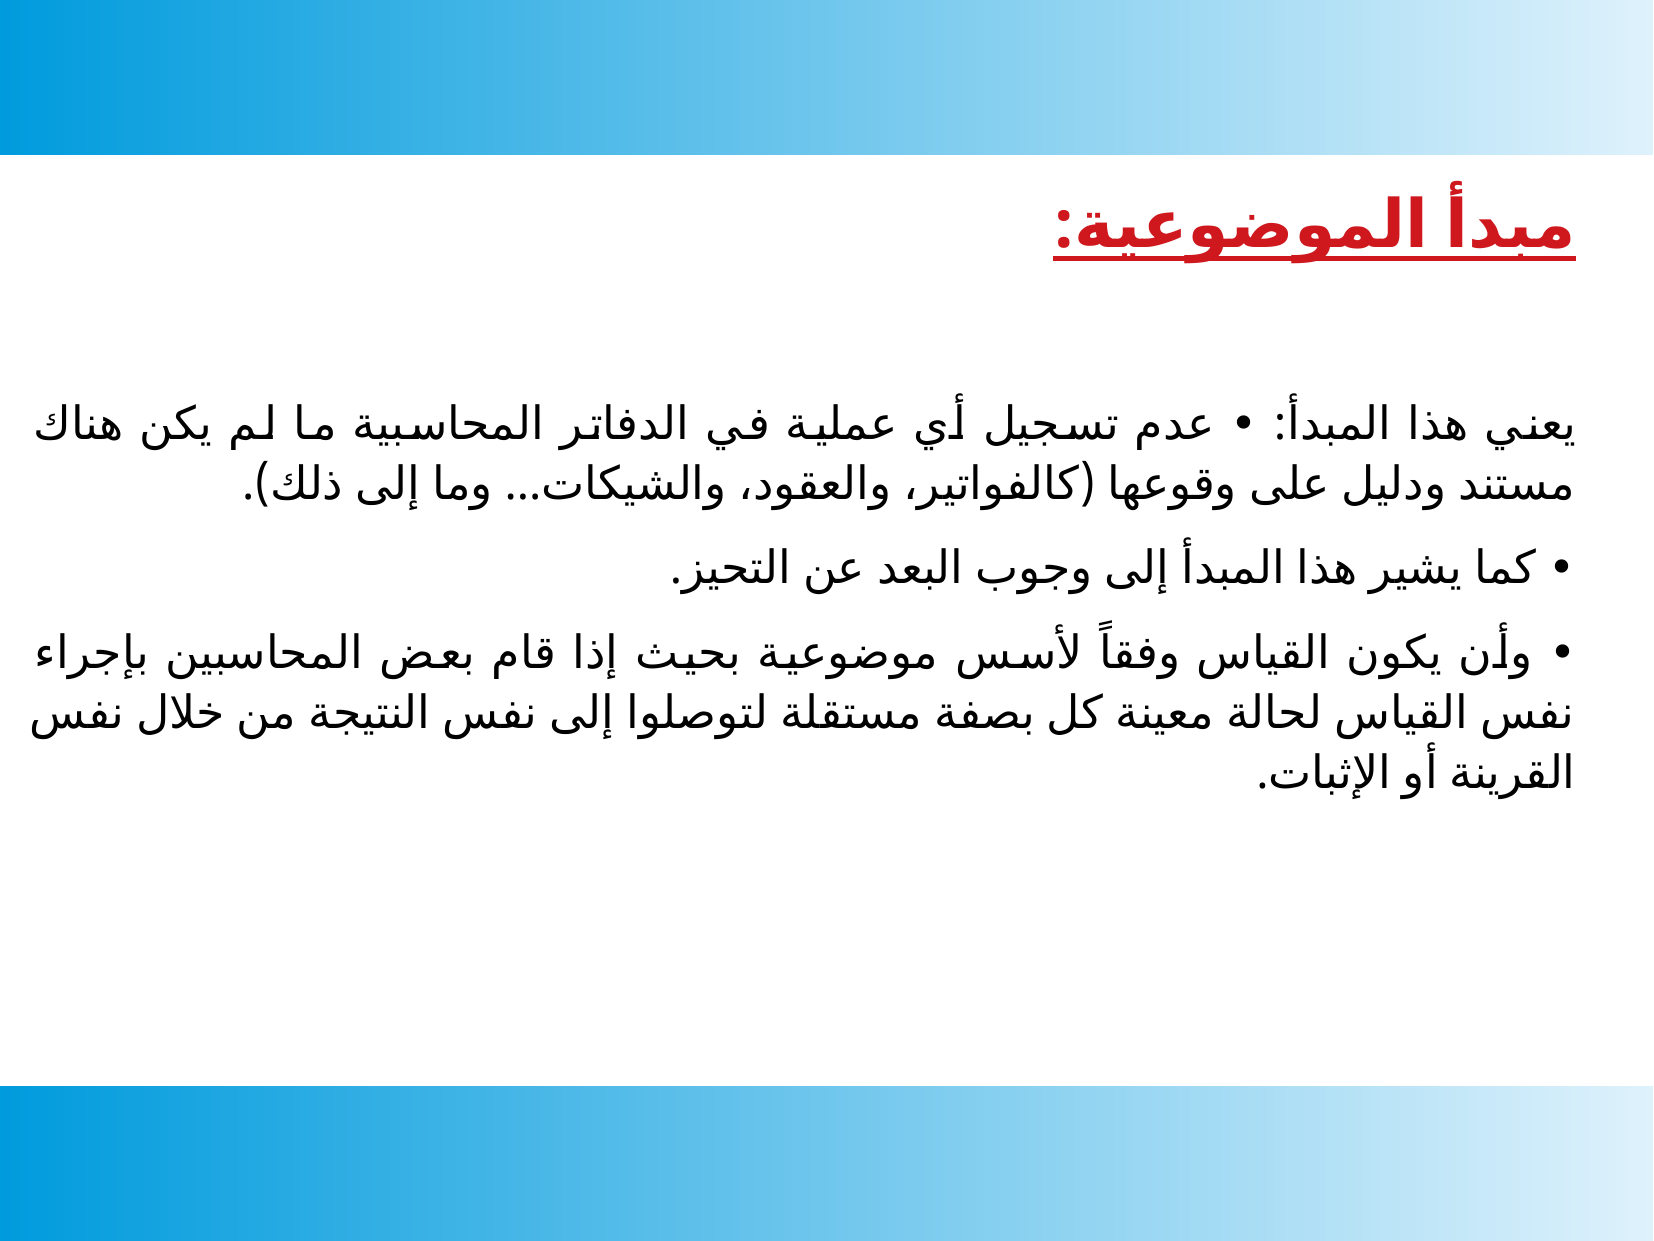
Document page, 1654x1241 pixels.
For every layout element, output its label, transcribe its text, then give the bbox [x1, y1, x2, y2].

text_box مبدأ الموضوعية: يعني هذا المبدأ: • عدم تسجيل أي عملية في الدفاتر المحاسبية ما لم يكن هناك مستند ودليل على وقوعها (كالفواتير، والعقود، والشيكات... وما إلى ذلك). • كما يشير هذا المبدأ إلى وجوب البعد عن التحيز. • وأن يكون القياس وفقاً لأسس موضوعية بحيث إذا قام بعض المحاسبين بإجراء نفس القياس لحالة معينة كل بصفة مستقلة لتوصلوا إلى نفس النتيجة من خلال نفس القرينة أو الإثبات. [15, 180, 1591, 835]
